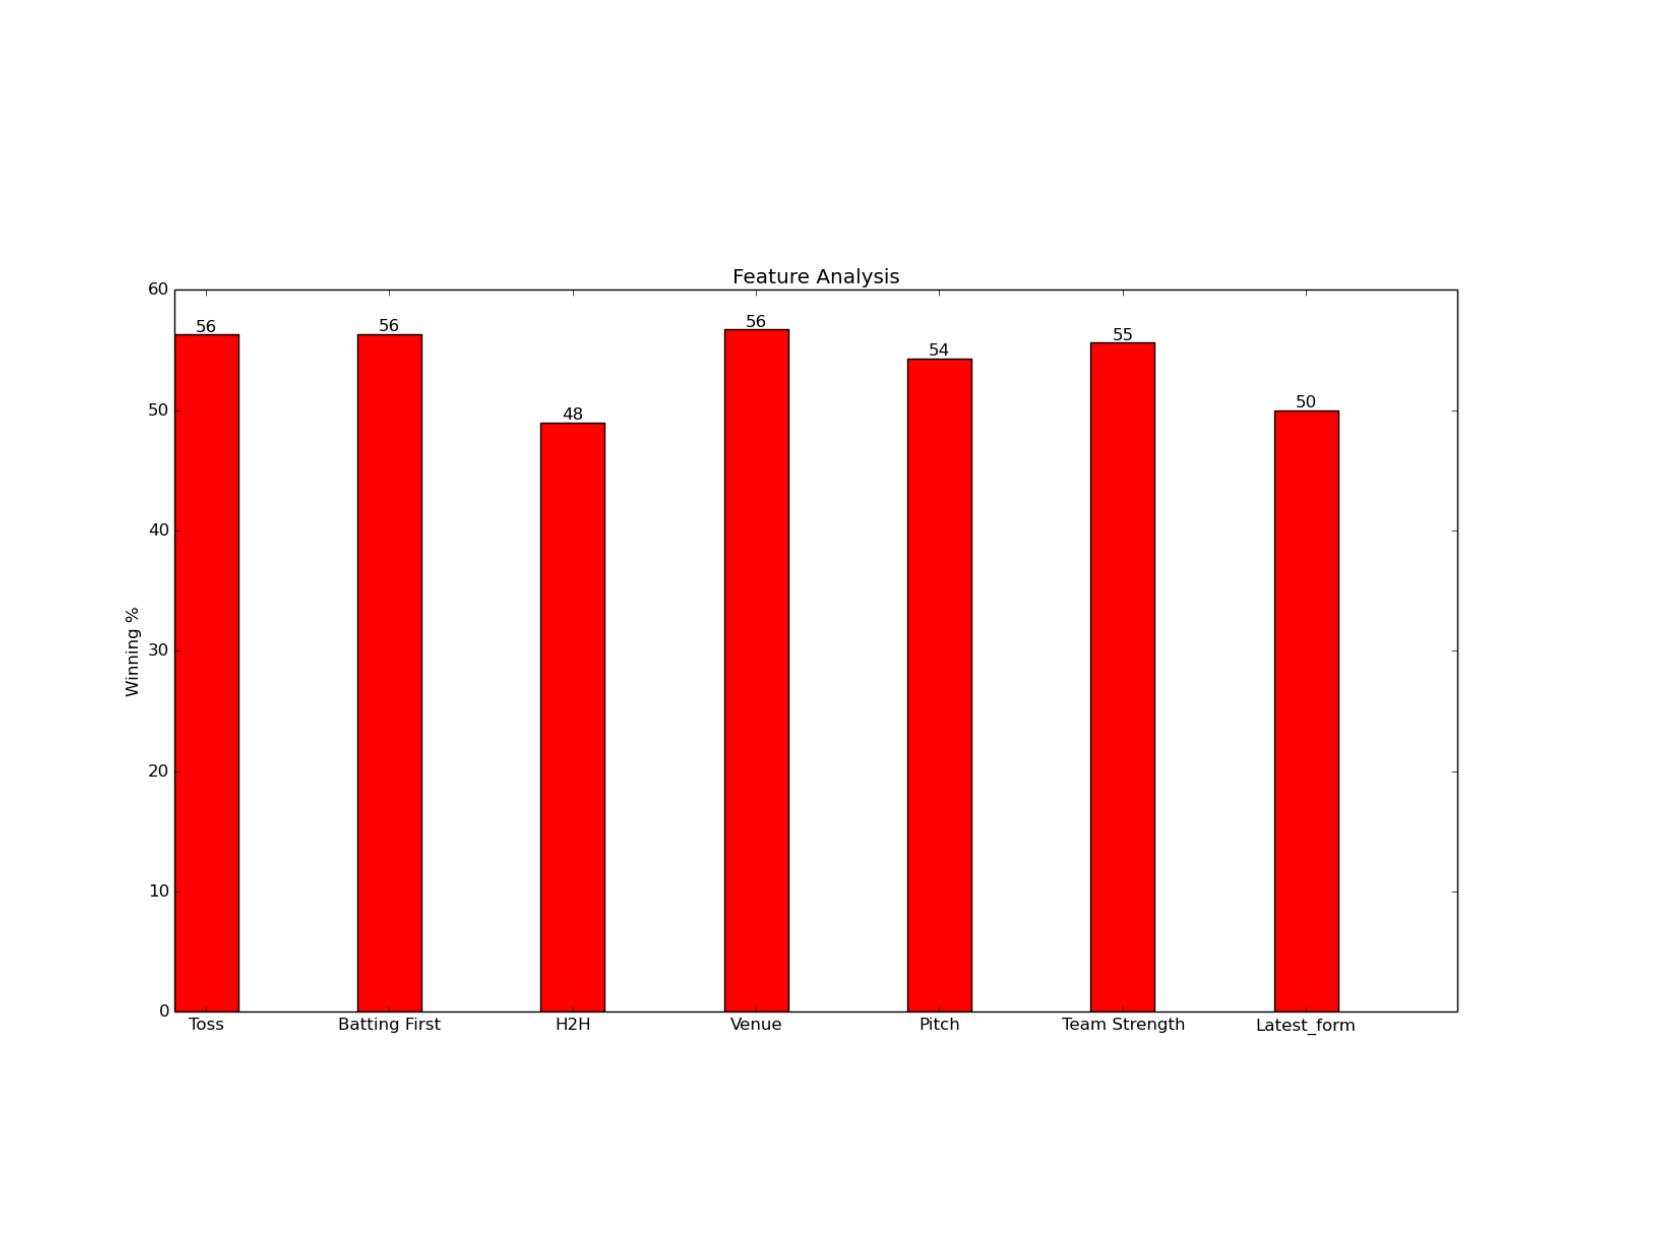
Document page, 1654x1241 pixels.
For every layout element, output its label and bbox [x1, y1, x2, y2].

picture [0, 200, 1622, 1102]
